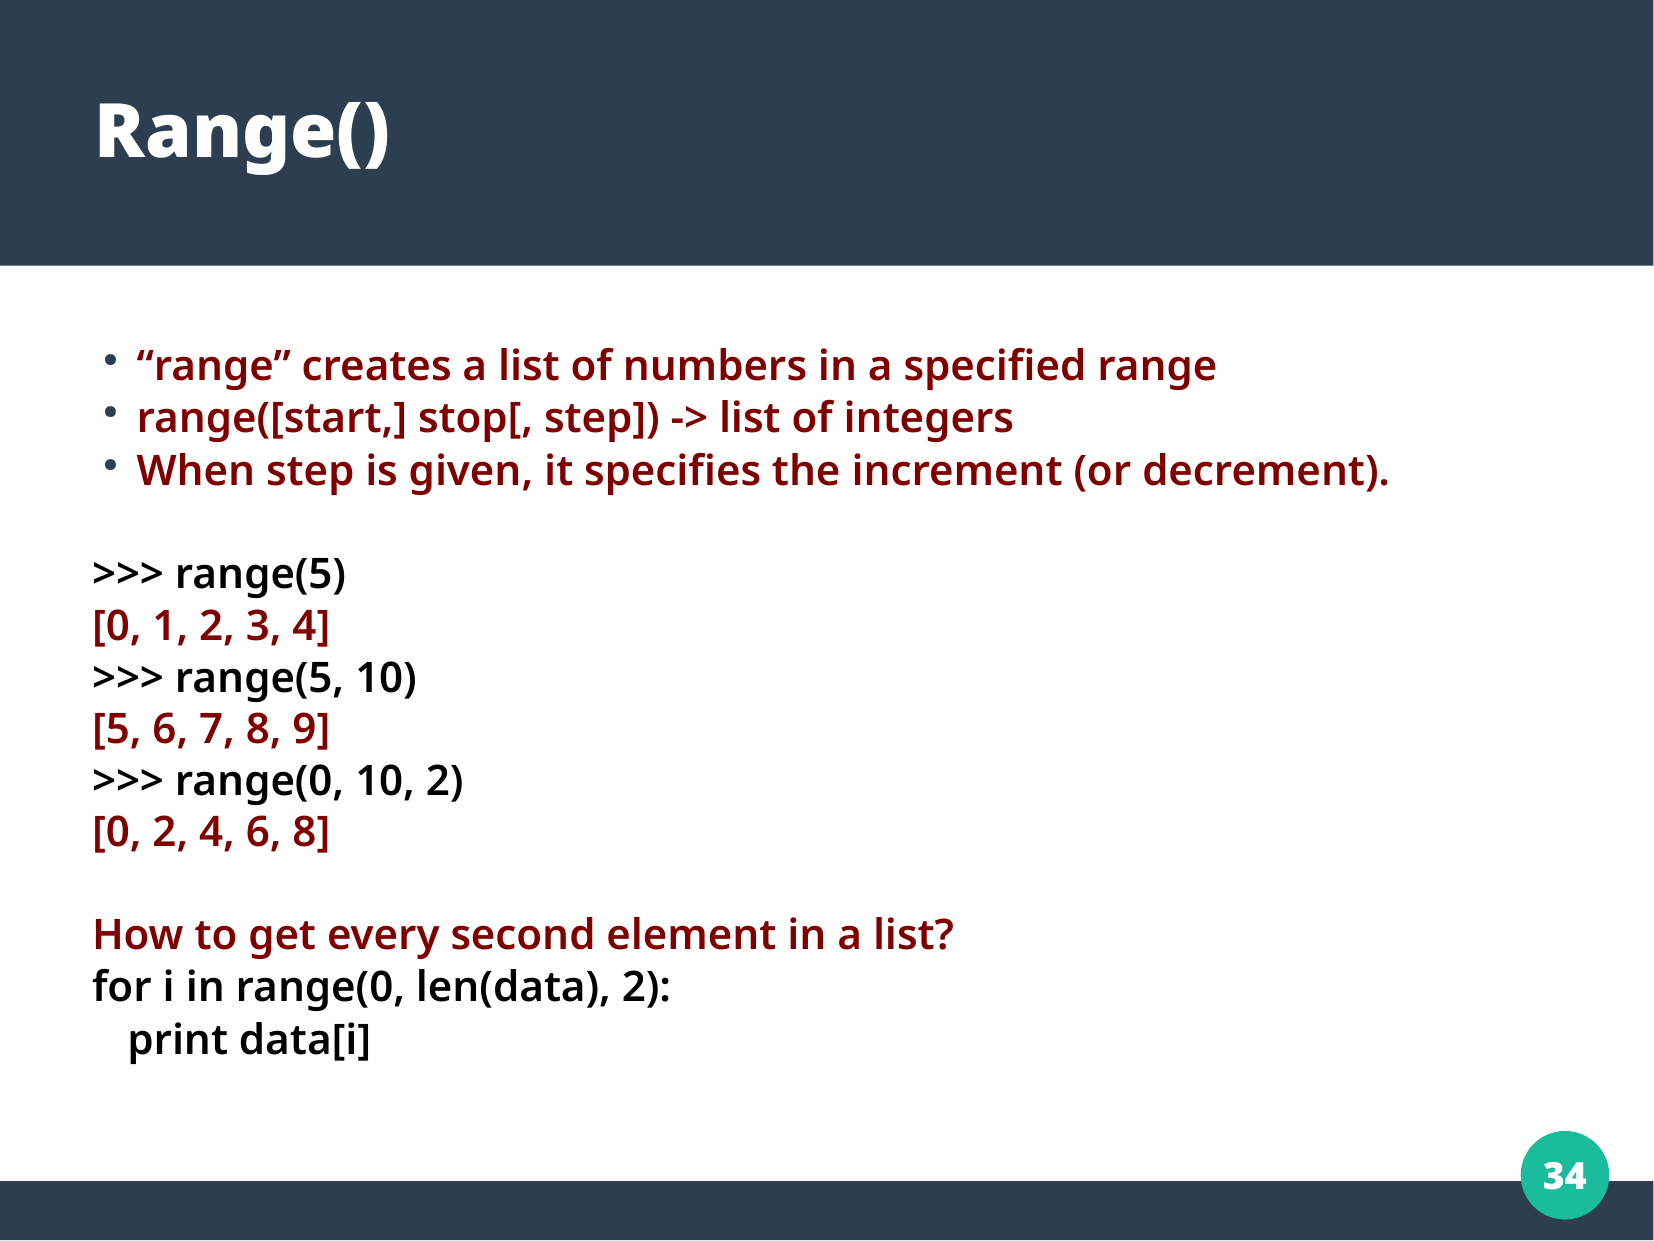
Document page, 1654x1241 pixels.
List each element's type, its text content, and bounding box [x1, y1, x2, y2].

list “range” creates a list of numbers in a specified range range([start,] stop[, step]) -> list of integers When step is given, it specifies the increment (or decrement). >>> range(5) [0, 1, 2, 3, 4] >>> range(5, 10) [5, 6, 7, 8, 9] >>> range(0, 10, 2) [0, 2, 4, 6, 8] How to get every second element in a list? for i in range(0, len(data), 2): print data[i] [77, 336, 1428, 1080]
title Range() [59, 49, 1595, 207]
